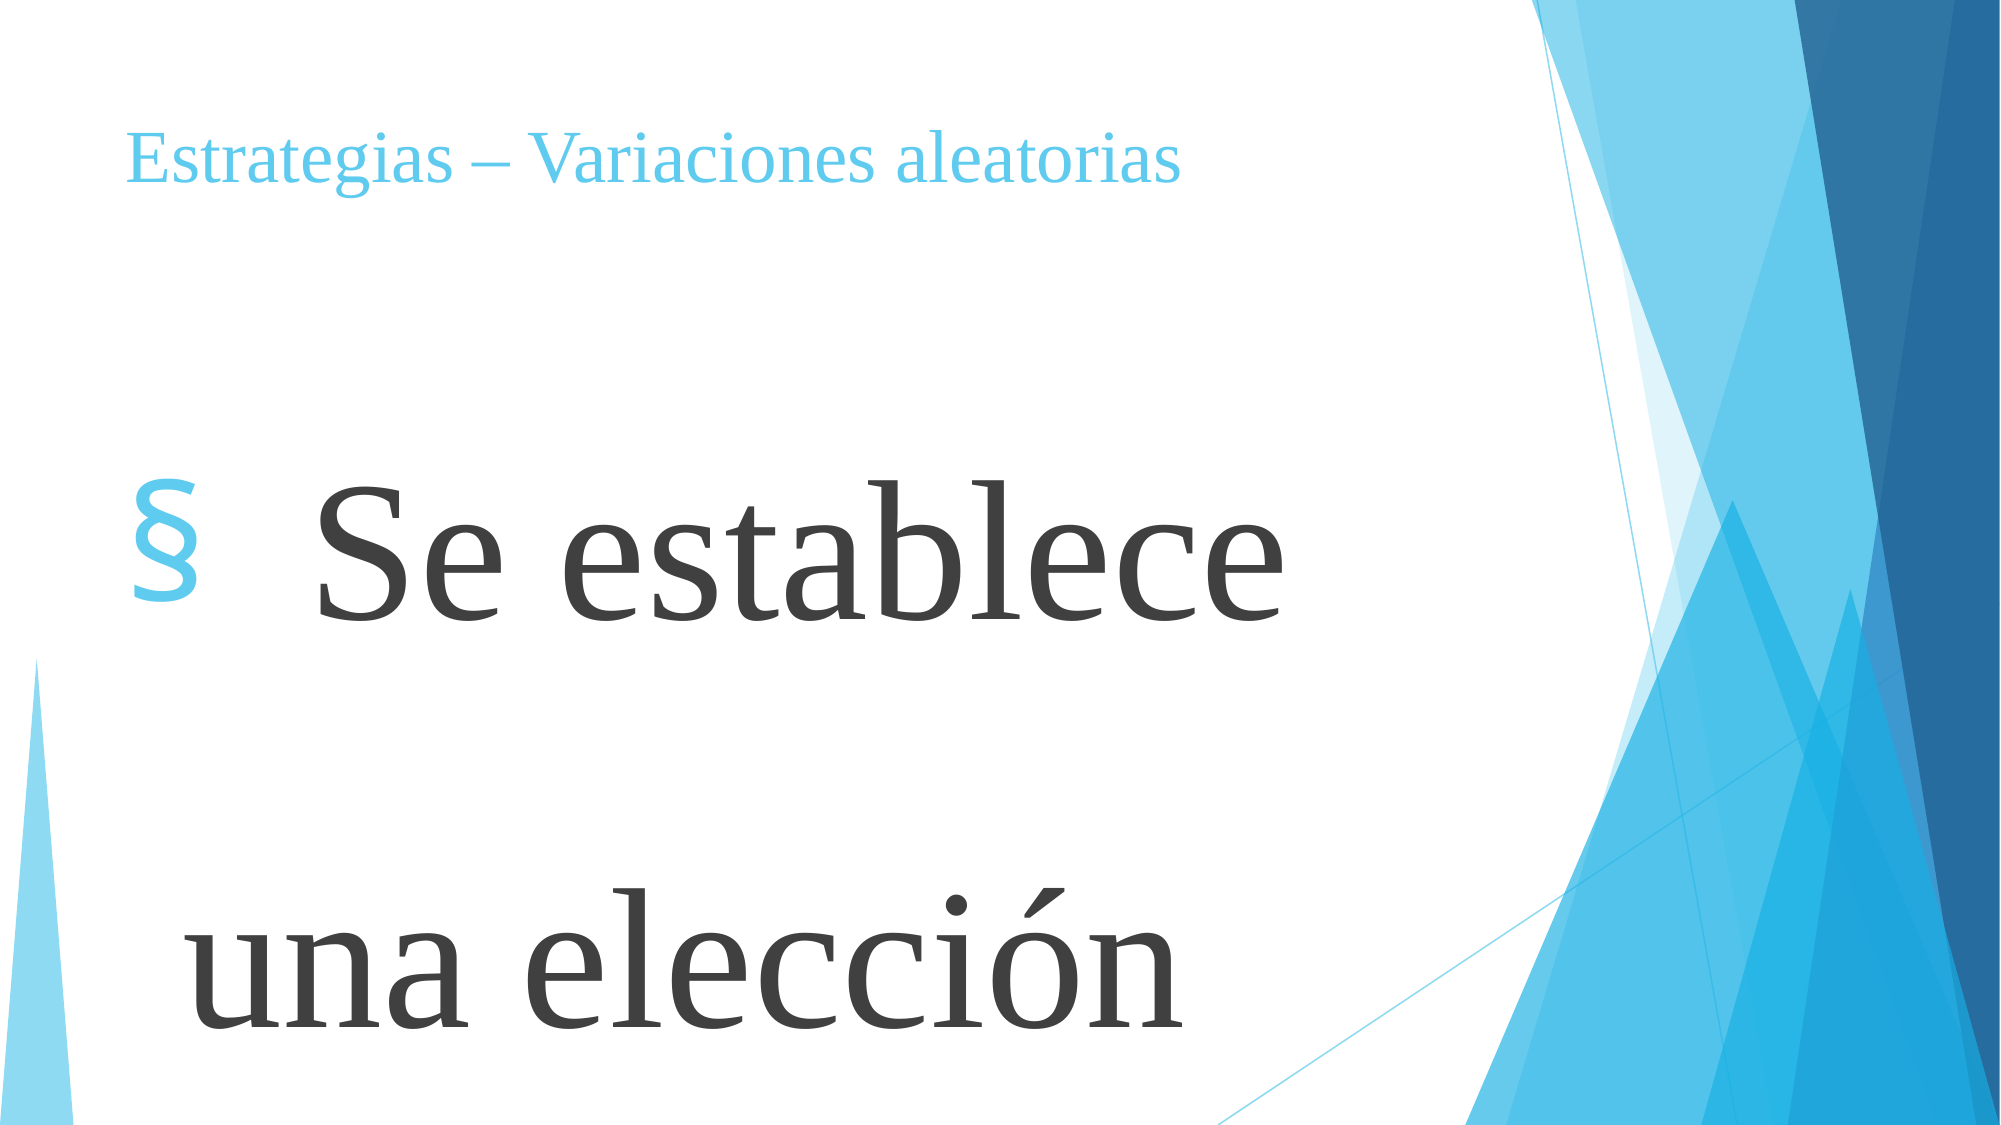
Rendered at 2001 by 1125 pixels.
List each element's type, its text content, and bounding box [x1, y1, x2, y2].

title Estrategias – Variaciones aleatorias [111, 99, 1522, 244]
list Se establece una elección inicial aleatoria Mejora la elección mediante cambios aleatorios Características: Número de iteraciones controlado (mayores iteraciones, mejor resultado) Tiempo de ejecución bajo (segundos) El resultado siempre es una aproximación que mejora con el N.º de iteraciones [111, 244, 1522, 881]
